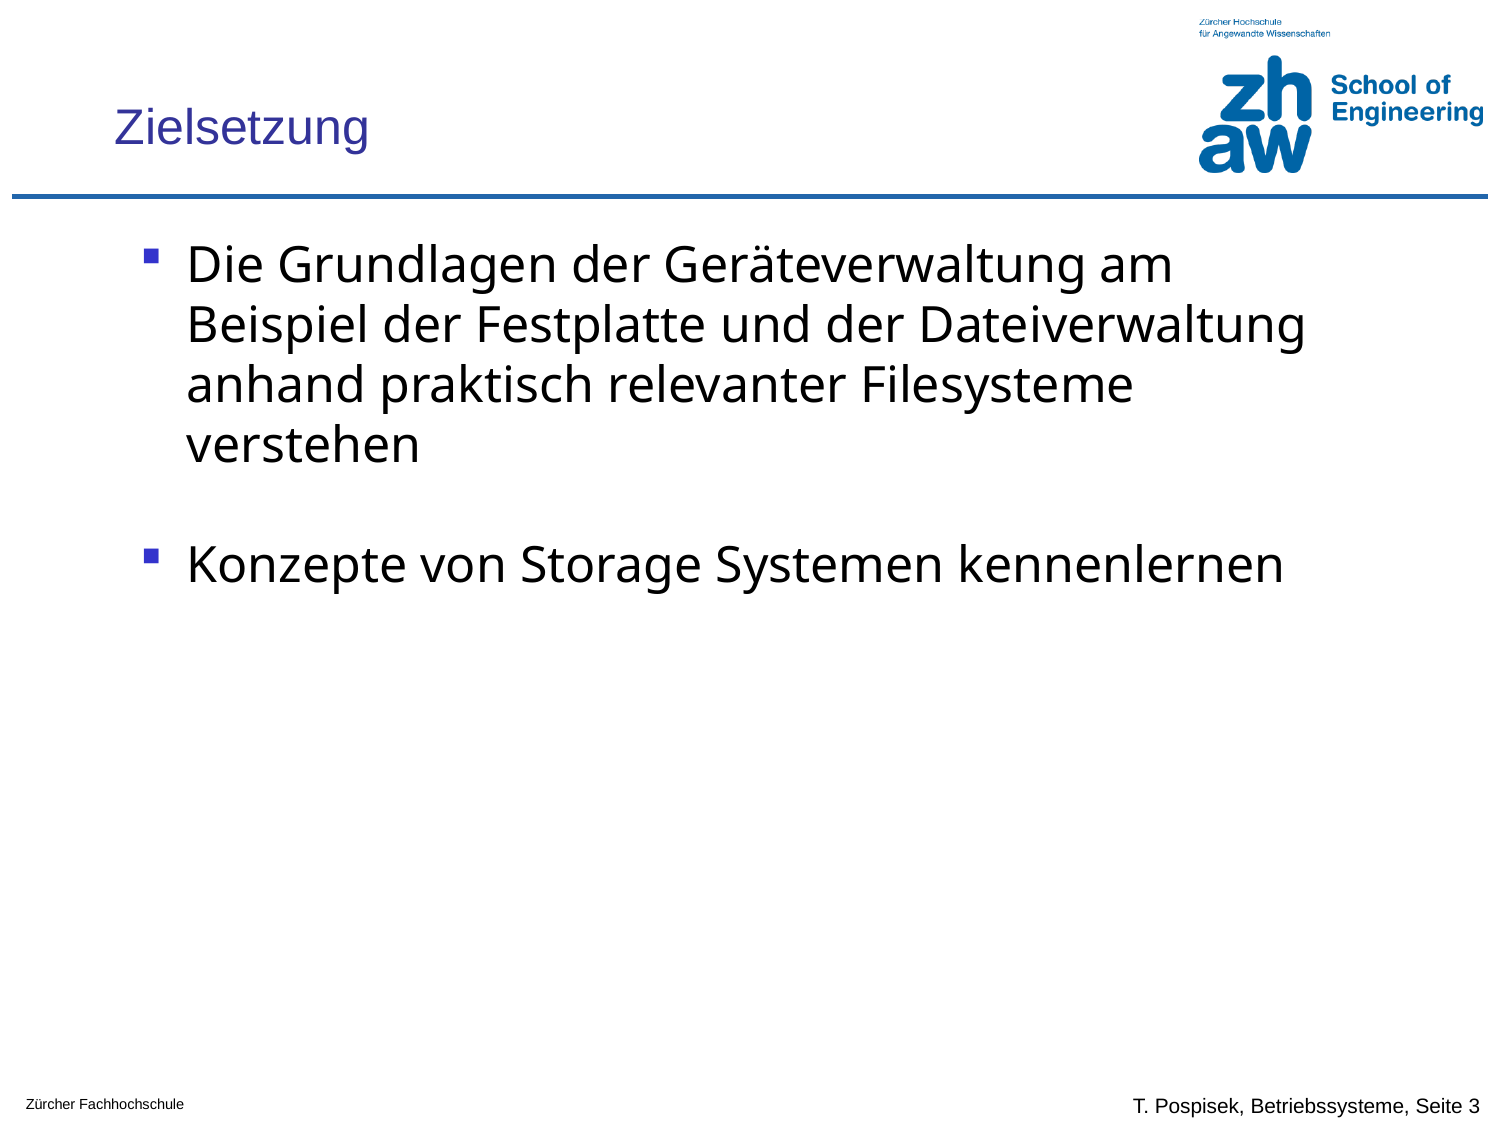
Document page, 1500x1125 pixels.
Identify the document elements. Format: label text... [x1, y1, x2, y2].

picture [1199, 19, 1483, 173]
text_box Die Grundlagen der Geräteverwaltung am Beispiel der Festplatte und der Dateiverwaltung anhand praktisch relevanter Filesysteme verstehen Konzepte von Storage Systemen kennenlernen [125, 224, 1350, 738]
title Zielsetzung [99, 50, 1379, 163]
